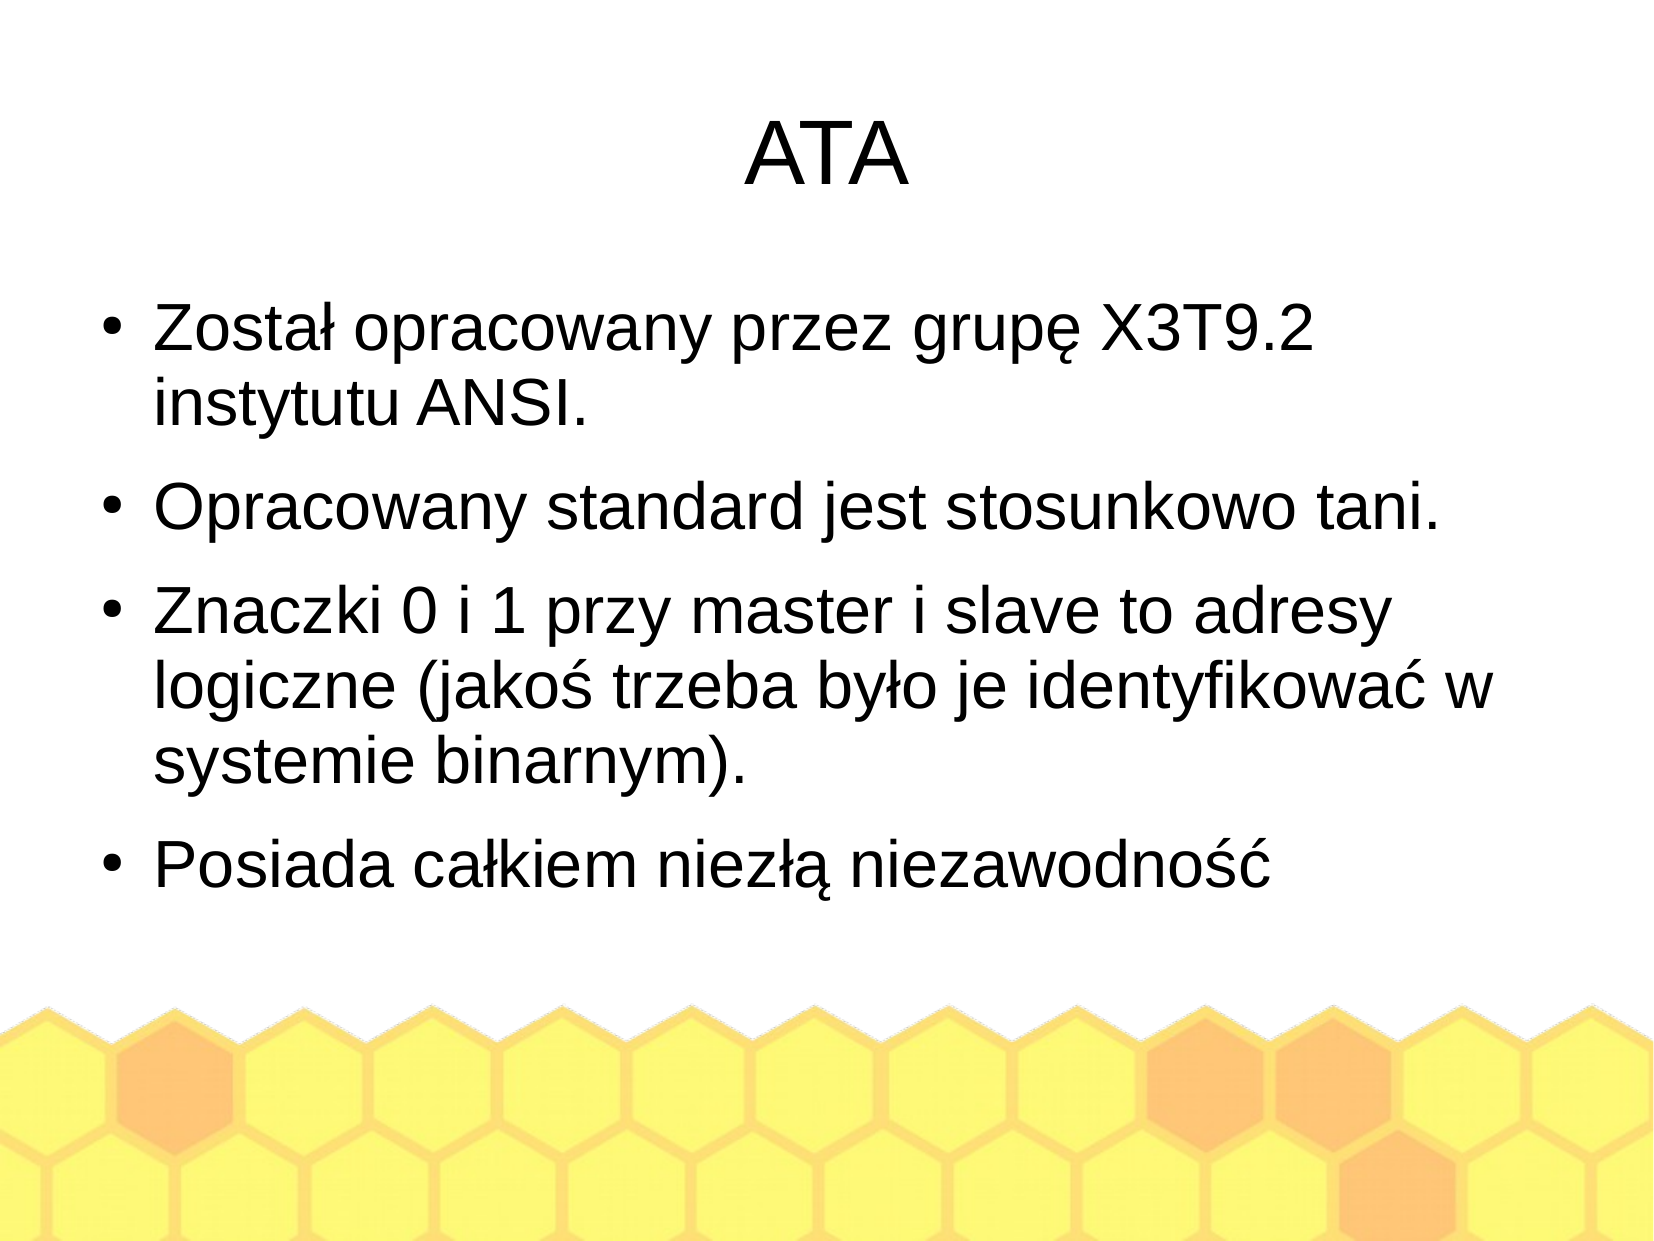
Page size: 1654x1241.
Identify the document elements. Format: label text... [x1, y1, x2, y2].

picture [0, 1001, 1654, 1241]
title ATA [82, 49, 1571, 257]
list Został opracowany przez grupę X3T9.2 instytutu ANSI. Opracowany standard jest stosunkowo tani. Znaczki 0 i 1 przy master i slave to adresy logiczne (jakoś trzeba było je identyfikować w systemie binarnym). Posiada całkiem niezłą niezawodność [82, 290, 1571, 1010]
